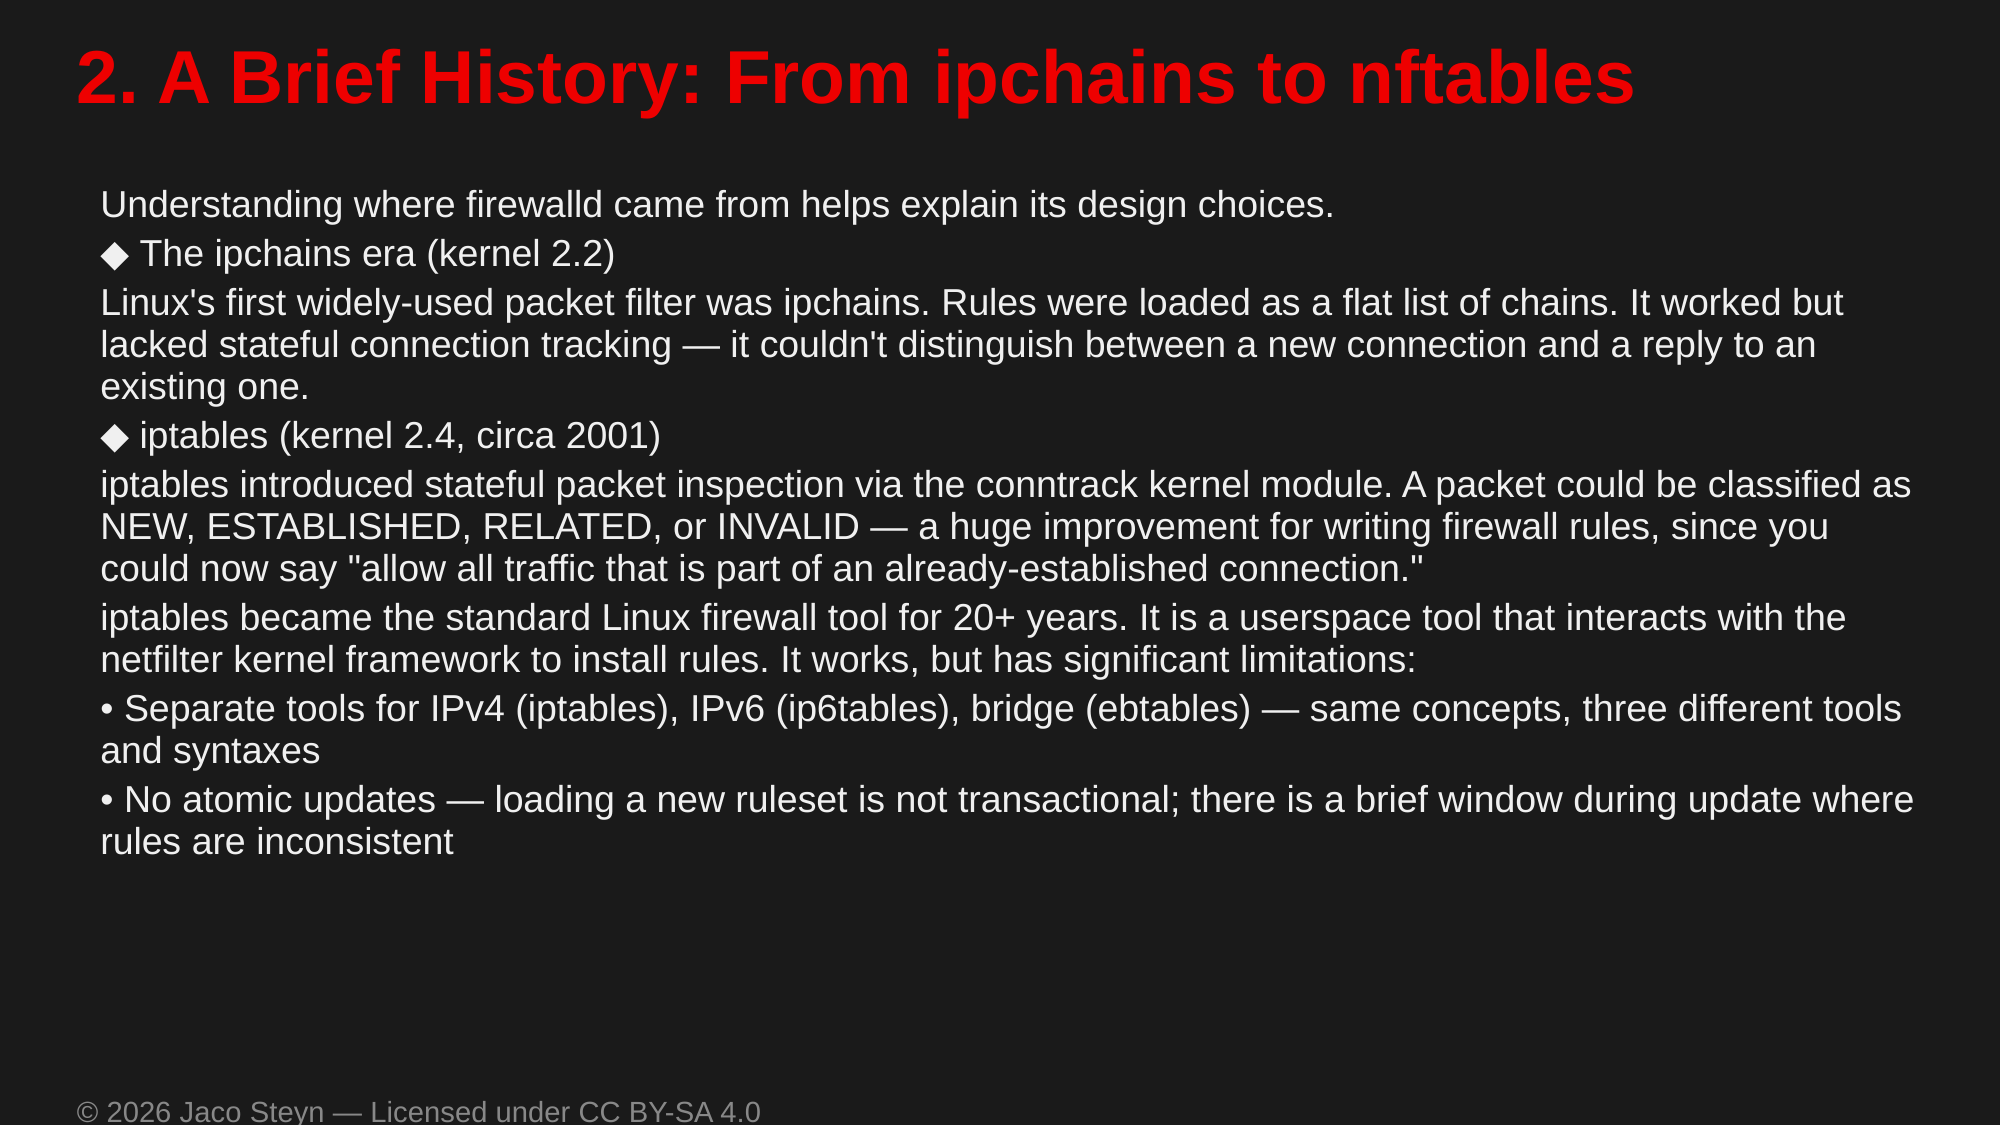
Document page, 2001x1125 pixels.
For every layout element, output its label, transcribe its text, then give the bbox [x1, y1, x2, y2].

text_box © 2026 Jaco Steyn — Licensed under CC BY-SA 4.0 [59, 1083, 1942, 1120]
text_box 2. A Brief History: From ipchains to nftables [59, 23, 1942, 154]
text_box Understanding where firewalld came from helps explain its design choices. ◆ The ipchains era (kernel 2.2) Linux's first widely-used packet filter was ipchains. Rules were loaded as a flat list of chains. It worked but lacked stateful connection tracking — it couldn't distinguish between a new connection and a reply to an existing one. ◆ iptables (kernel 2.4, circa 2001) iptables introduced stateful packet inspection via the conntrack kernel module. A packet could be classified as NEW, ESTABLISHED, RELATED, or INVALID — a huge improvement for writing firewall rules, since you could now say "allow all traffic that is part of an already-established connection." iptables became the standard Linux firewall tool for 20+ years. It is a userspace tool that interacts with the netfilter kernel framework to install rules. It works, but has significant limitations: • Separate tools for IPv4 (iptables), IPv6 (ip6tables), bridge (ebtables) — same concepts, three different tools and syntaxes • No atomic updates — loading a new ruleset is not transactional; there is a brief window during update where rules are inconsistent [59, 171, 1942, 1083]
